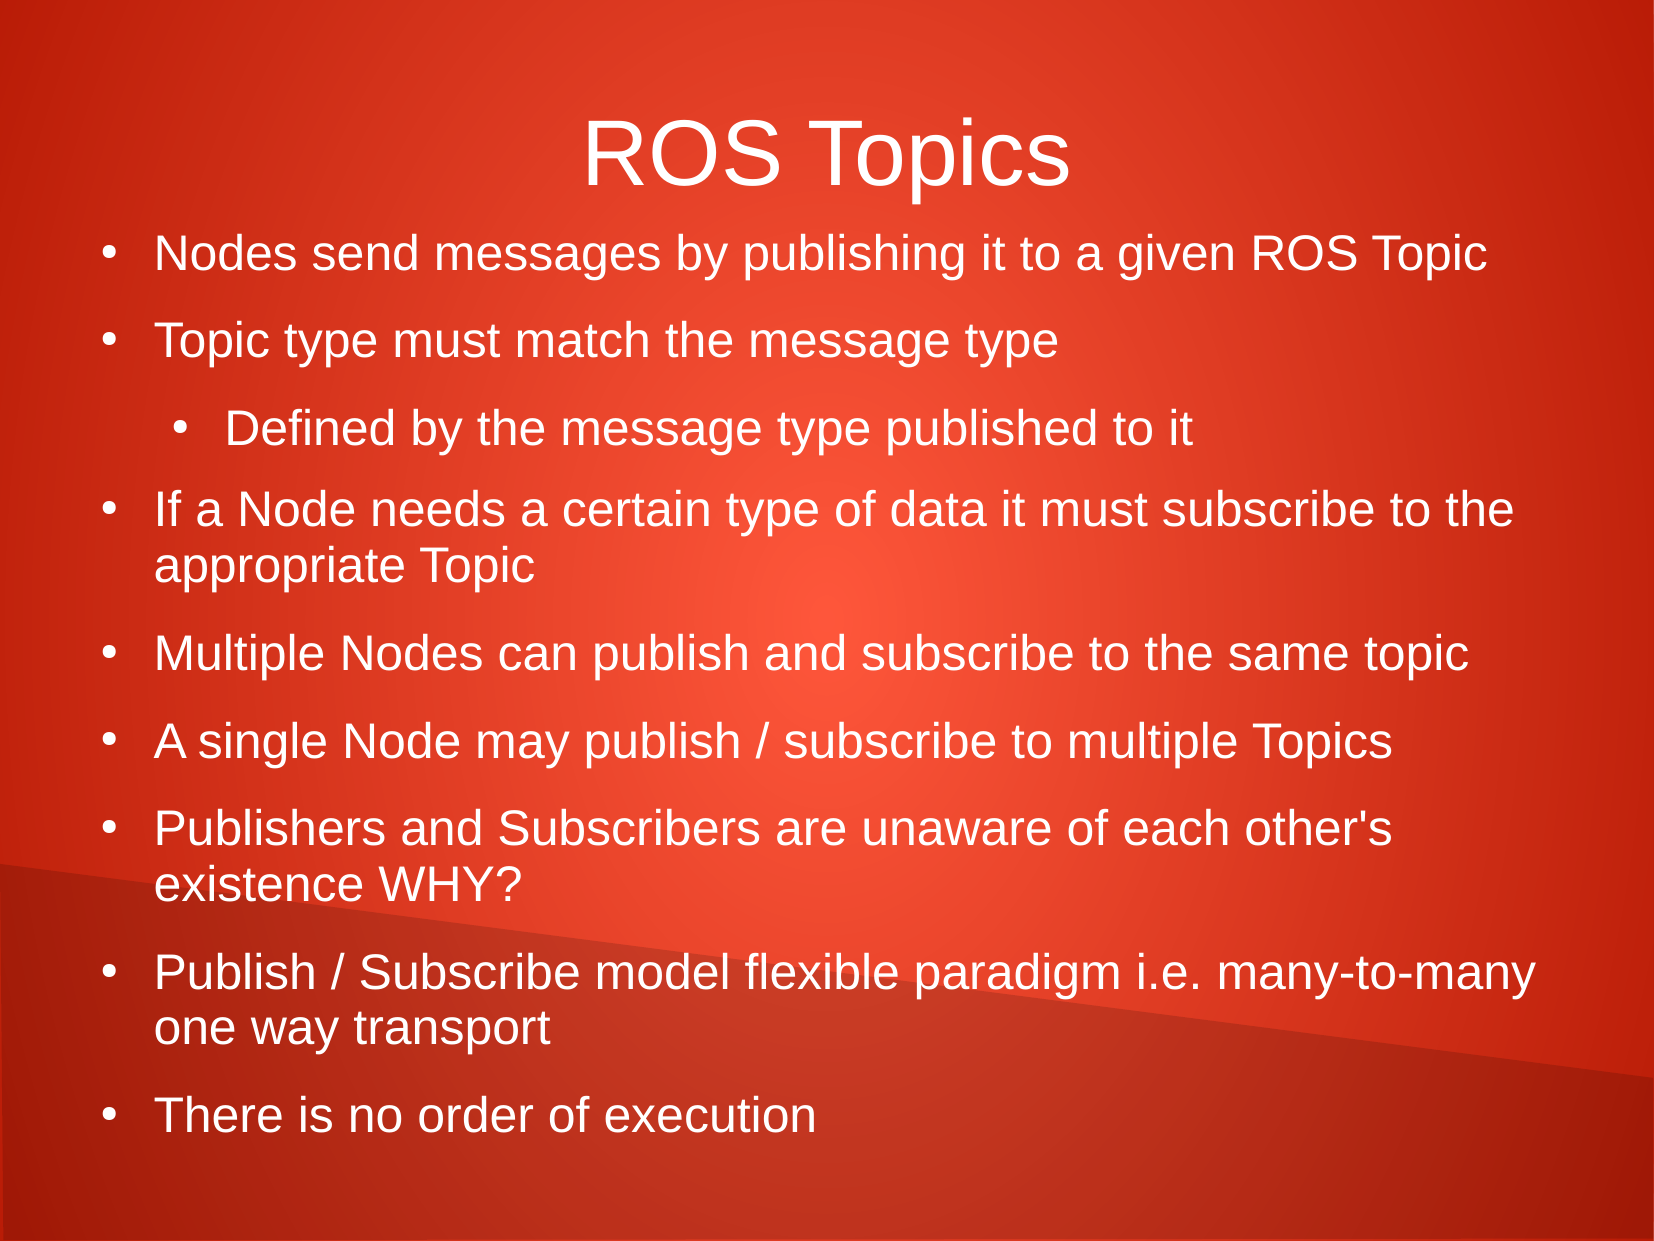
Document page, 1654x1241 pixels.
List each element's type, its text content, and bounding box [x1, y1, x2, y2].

list Nodes send messages by publishing it to a given ROS Topic Topic type must match the message type Defined by the message type published to it If a Node needs a certain type of data it must subscribe to the appropriate Topic Multiple Nodes can publish and subscribe to the same topic A single Node may publish / subscribe to multiple Topics Publishers and Subscribers are unaware of each other's existence WHY? Publish / Subscribe model flexible paradigm i.e. many-to-many one way transport There is no order of execution [82, 225, 1571, 1201]
title ROS Topics [82, 49, 1571, 225]
